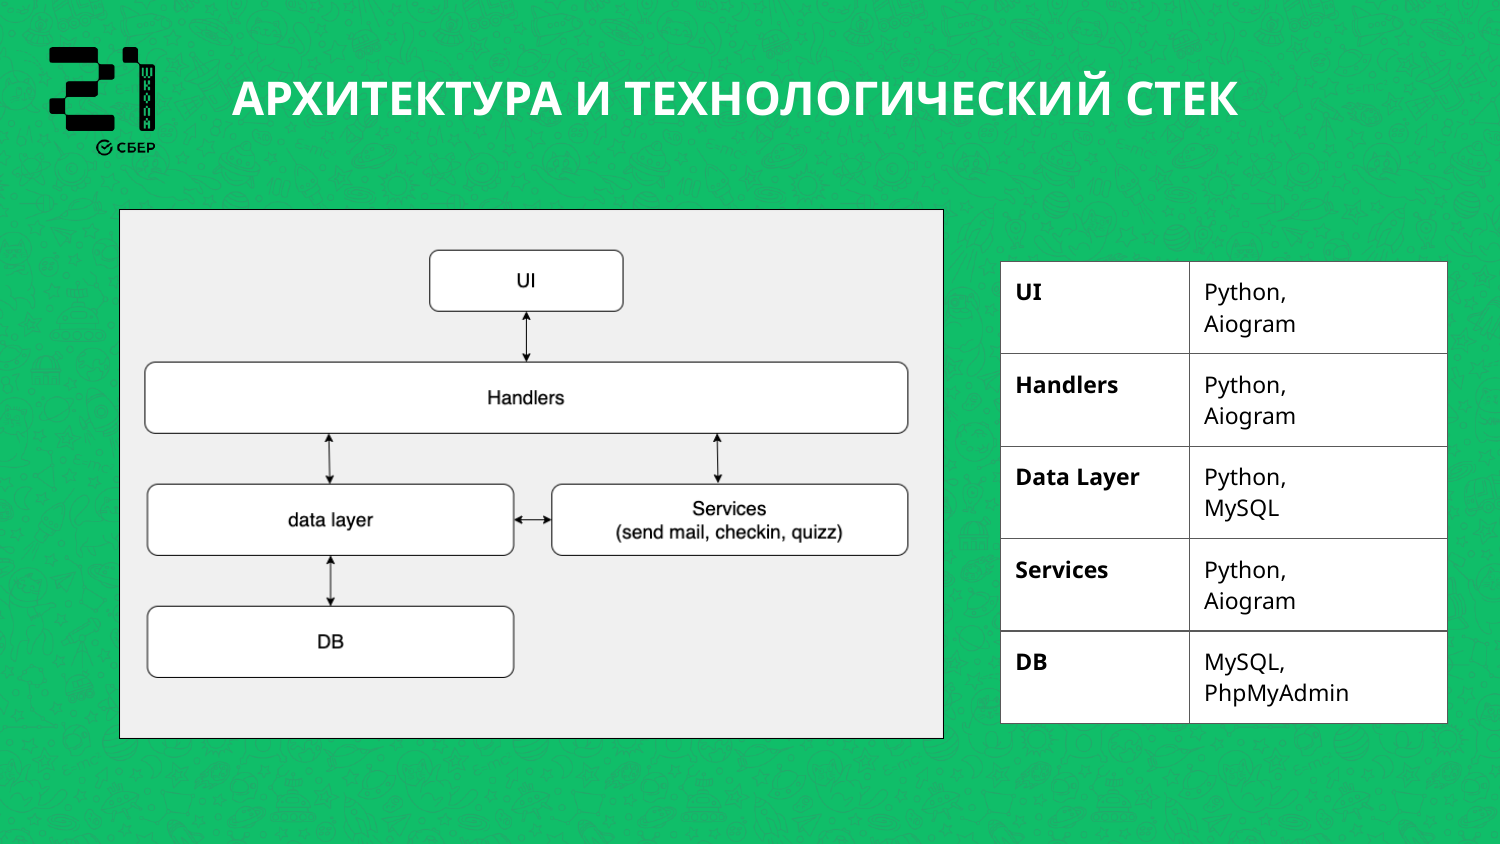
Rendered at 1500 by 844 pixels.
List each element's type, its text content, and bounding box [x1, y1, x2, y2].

table_cell Services [1001, 539, 1189, 630]
table_cell Data Layer [1001, 447, 1189, 538]
table_header Python, Aiogram [1190, 262, 1447, 353]
table_cell MySQL, PhpMyAdmin [1190, 632, 1447, 723]
table_cell Python, MySQL [1190, 447, 1447, 538]
table_cell DB [1001, 632, 1189, 723]
table_cell Python, Aiogram [1190, 354, 1447, 446]
table_cell Handlers [1001, 354, 1189, 446]
table_header UI [1001, 262, 1189, 353]
table_cell Python, Aiogram [1190, 539, 1447, 630]
title АРХИТЕКТУРА И ТЕХНОЛОГИЧЕСКИЙ СТЕК [217, 50, 1459, 145]
picture [0, 0, 1500, 844]
